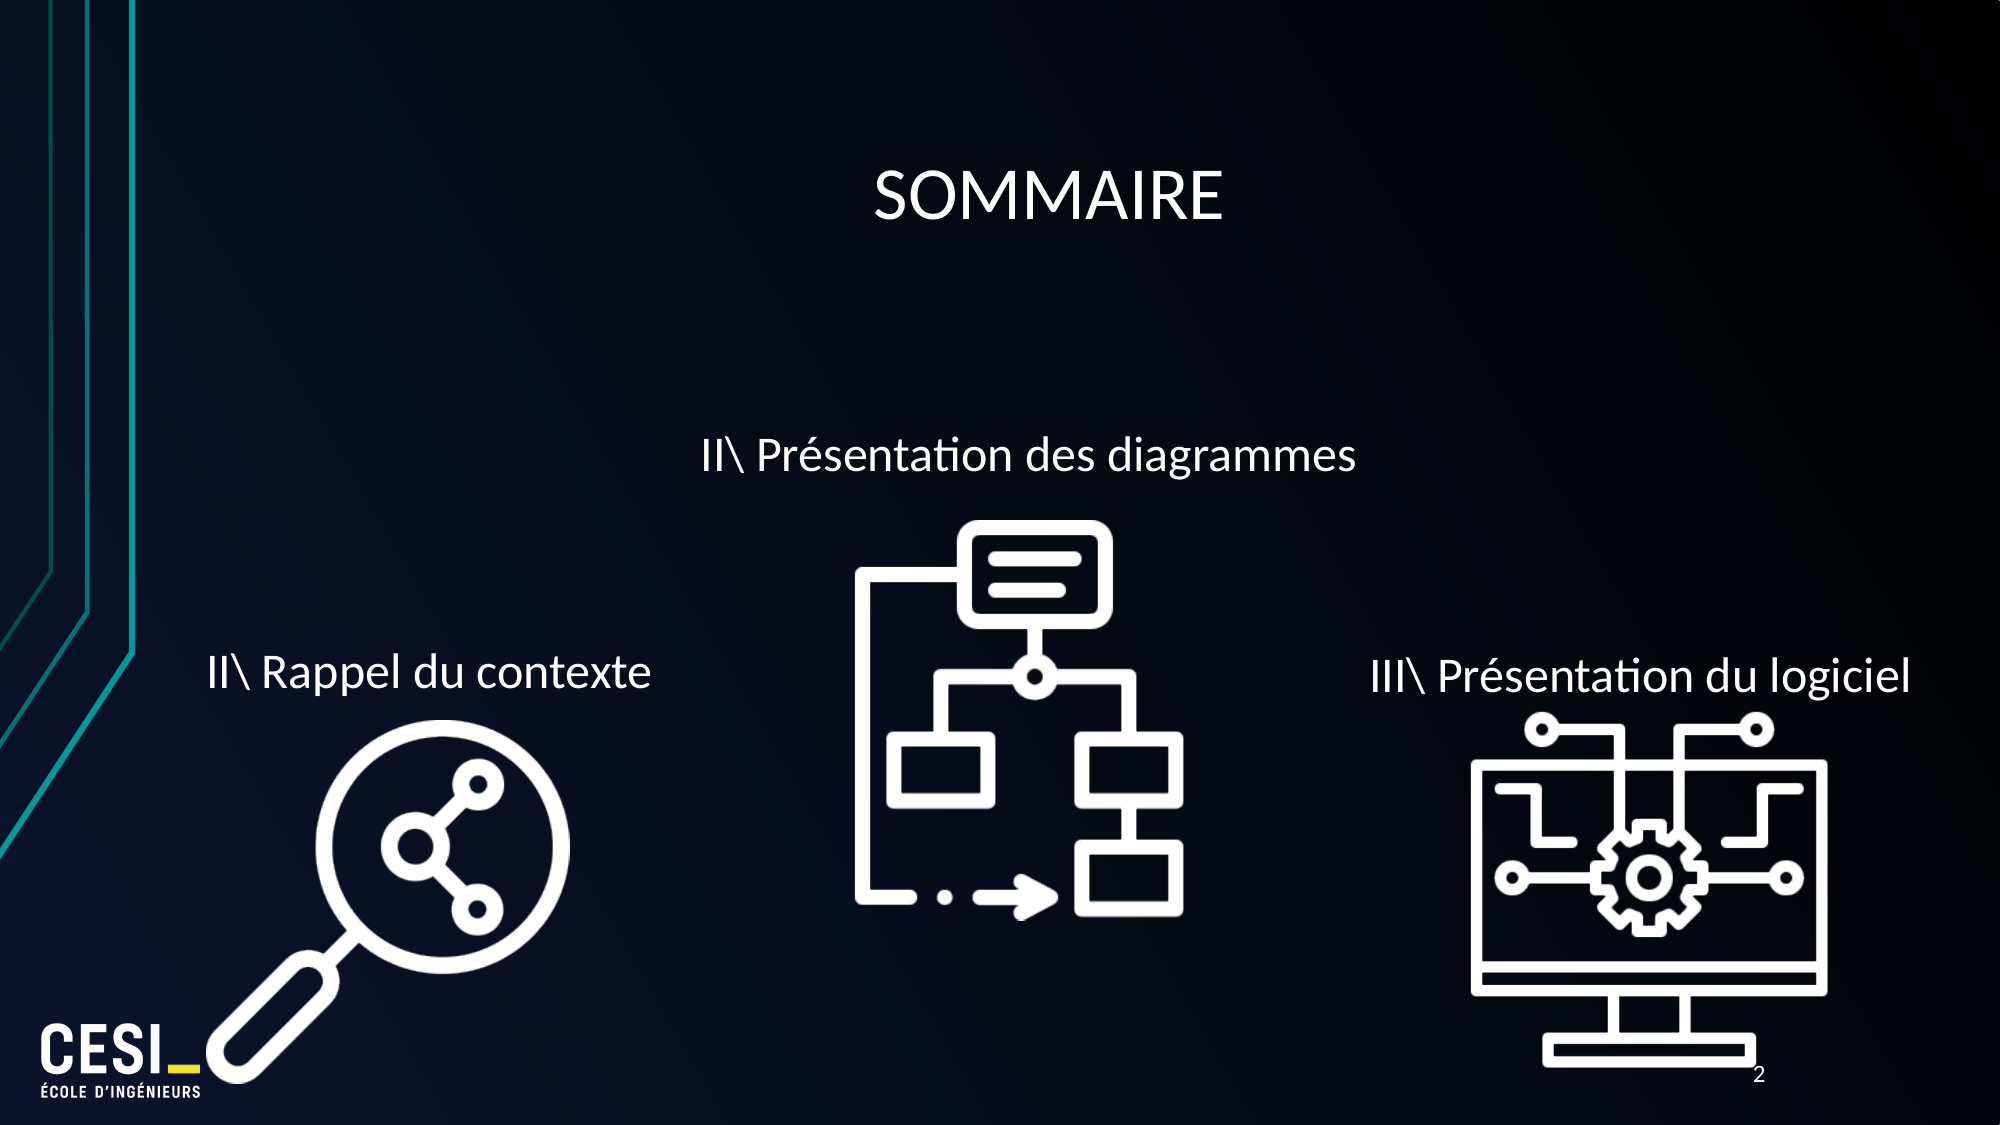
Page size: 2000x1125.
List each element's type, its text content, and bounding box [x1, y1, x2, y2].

picture [0, 720, 570, 1125]
text_box II\ Présentation des diagrammes [685, 413, 1382, 490]
text_box III\ Présentation du logiciel [1354, 635, 1945, 712]
list II\ Rappel du contexte [186, 635, 687, 730]
title SOMMAIRE [199, 45, 1900, 246]
picture [819, 520, 1220, 921]
picture [1459, 712, 1840, 1080]
text_box ‹N°› [1732, 1042, 1900, 1103]
